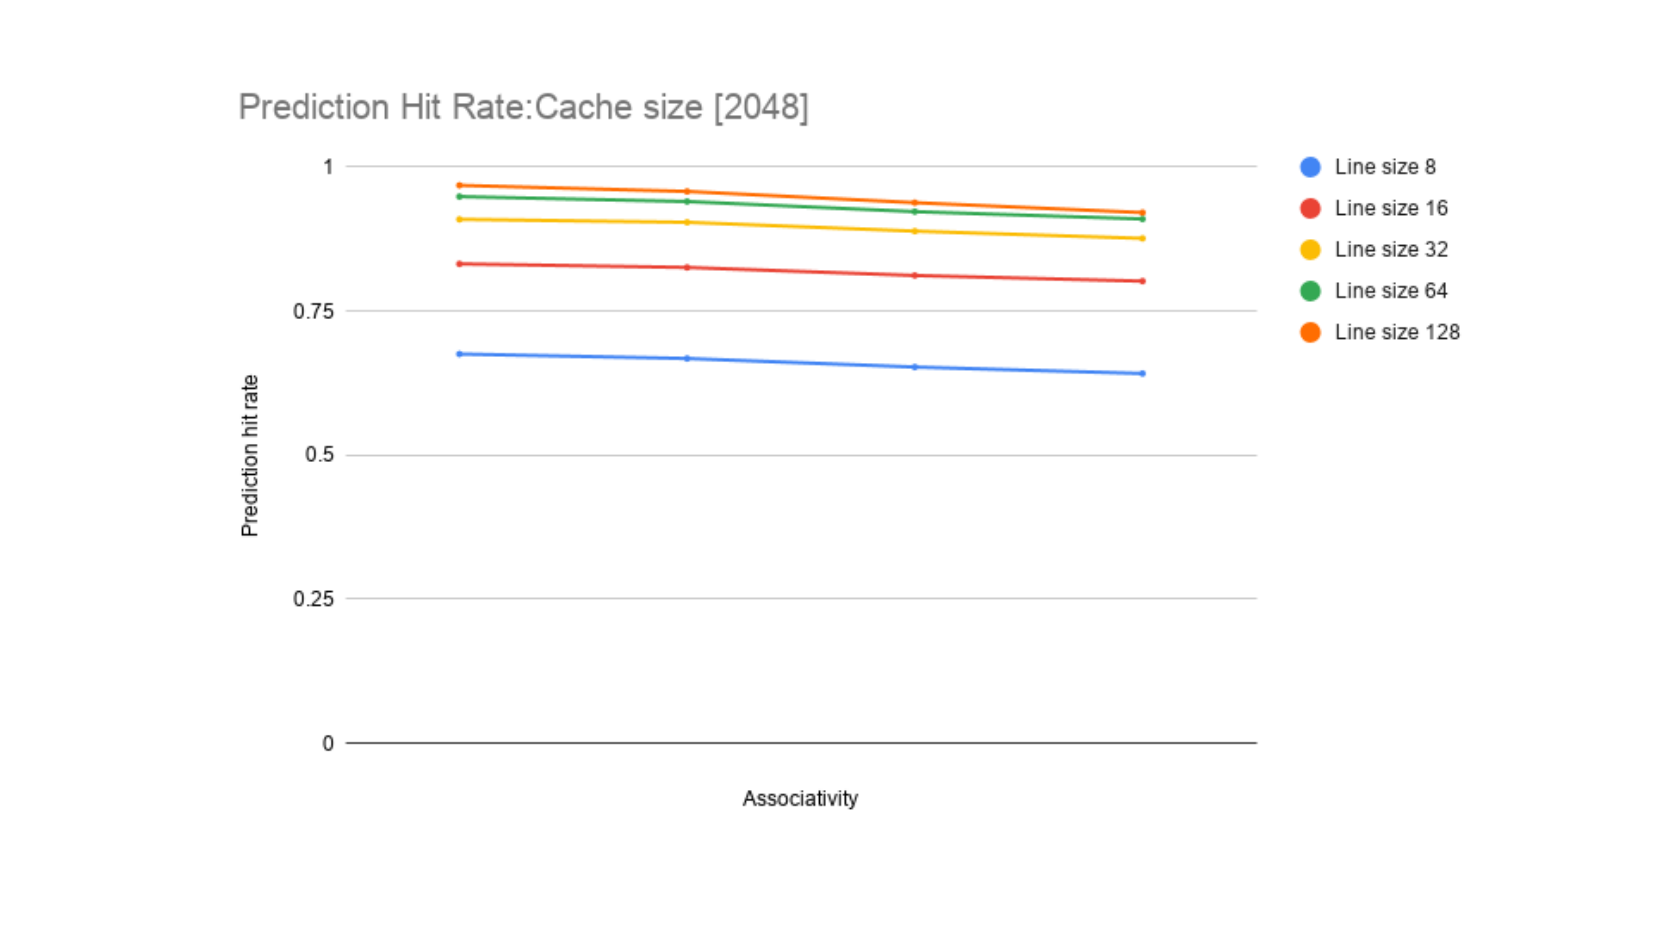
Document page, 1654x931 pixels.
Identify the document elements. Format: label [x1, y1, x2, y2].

picture [199, 47, 1501, 851]
